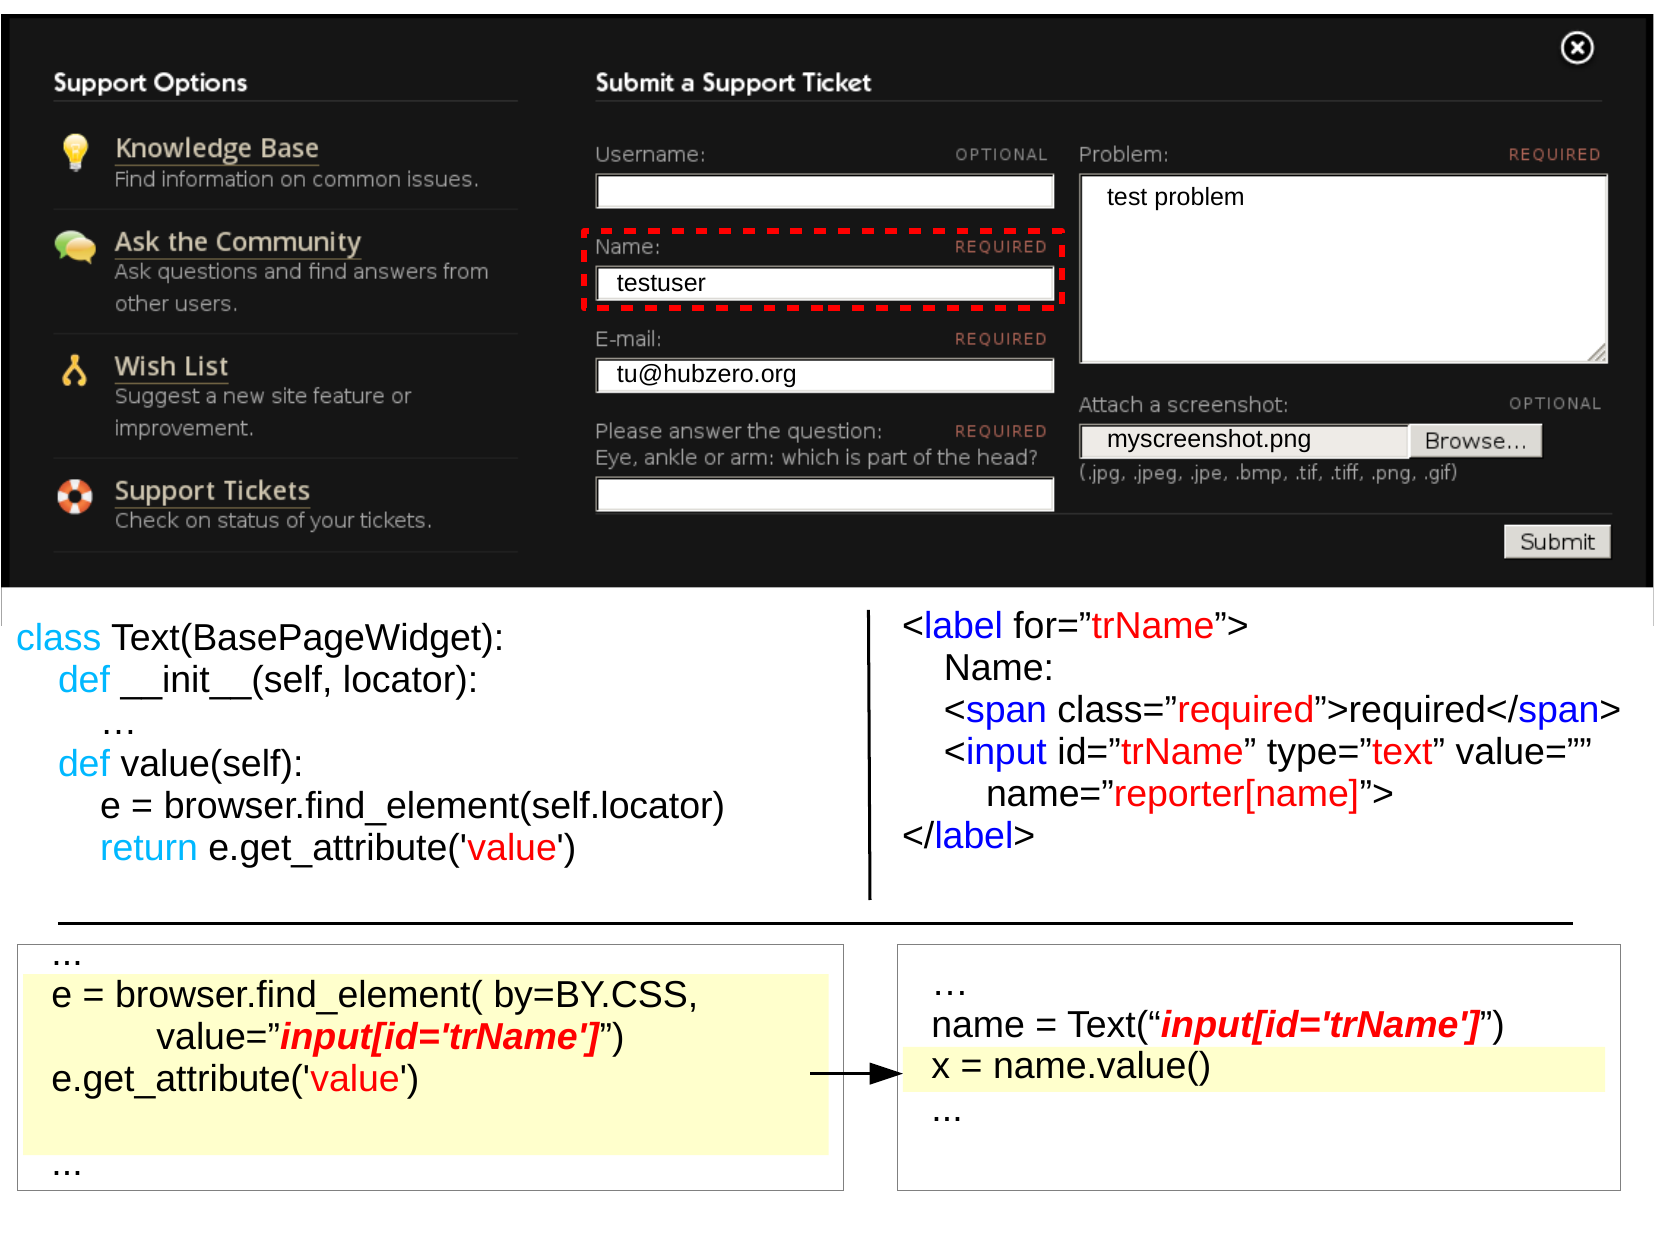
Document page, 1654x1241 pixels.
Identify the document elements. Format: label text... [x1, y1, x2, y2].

text_box myscreenshot.png [1092, 417, 1327, 460]
picture [1, 14, 1654, 587]
text_box <label for=”trName”> Name: <span class=”required”>required</span> <input id=”trName” type=”text” value=”” name=”reporter[name]”> </label> [887, 597, 1637, 865]
text_box test problem [1092, 175, 1261, 218]
text_box [1, 587, 1654, 1212]
text_box tu@hubzero.org [602, 352, 812, 395]
text_box testuser [602, 260, 722, 304]
text_box ... e = browser.find_element( by=BY.CSS, value=”input[id='trName']”) e.get_attribute('value') ... [36, 924, 844, 1191]
text_box class Text(BasePageWidget): def __init__(self, locator): … def value(self): e = browser.find_element(self.locator) return e.get_attribute('value') [1, 609, 740, 876]
text_box … name = Text(“input[id='trName']”) x = name.value() ... [916, 953, 1576, 1137]
